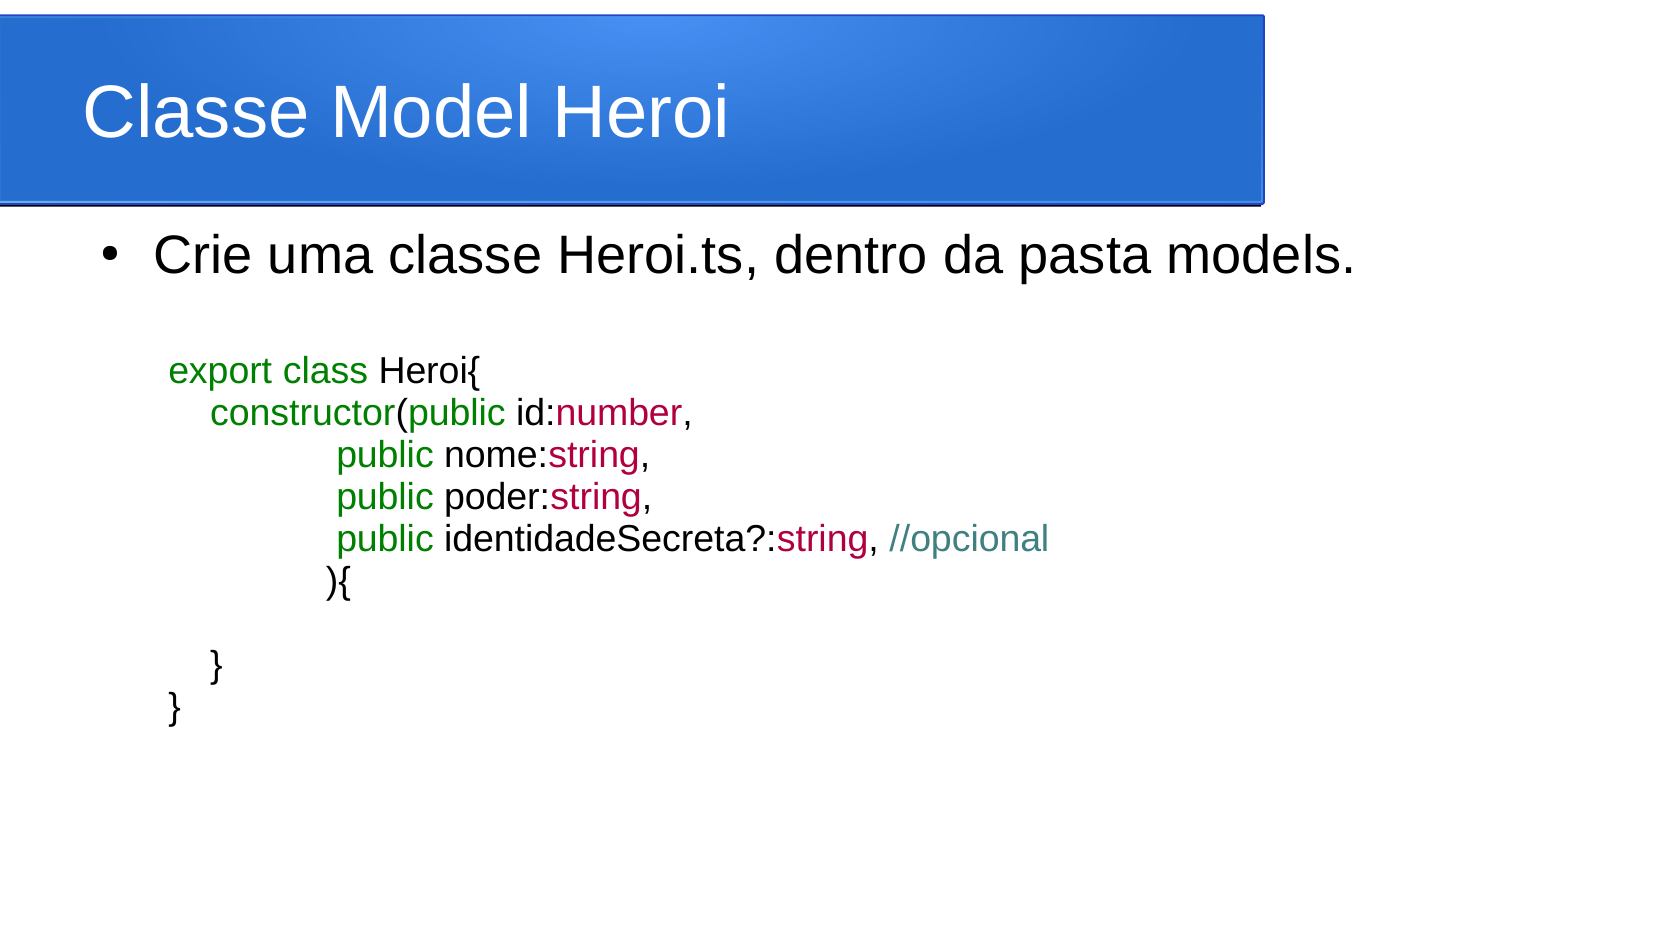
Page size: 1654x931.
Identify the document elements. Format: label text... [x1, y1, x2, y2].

text_box export class Heroi{ constructor(public id:number, public nome:string, public poder:string, public identidadeSecreta?:string, //opcional ){ } } [153, 342, 1146, 778]
title Classe Model Heroi [82, 35, 1235, 189]
list Crie uma classe Heroi.ts, dentro da pasta models. [82, 224, 1571, 764]
